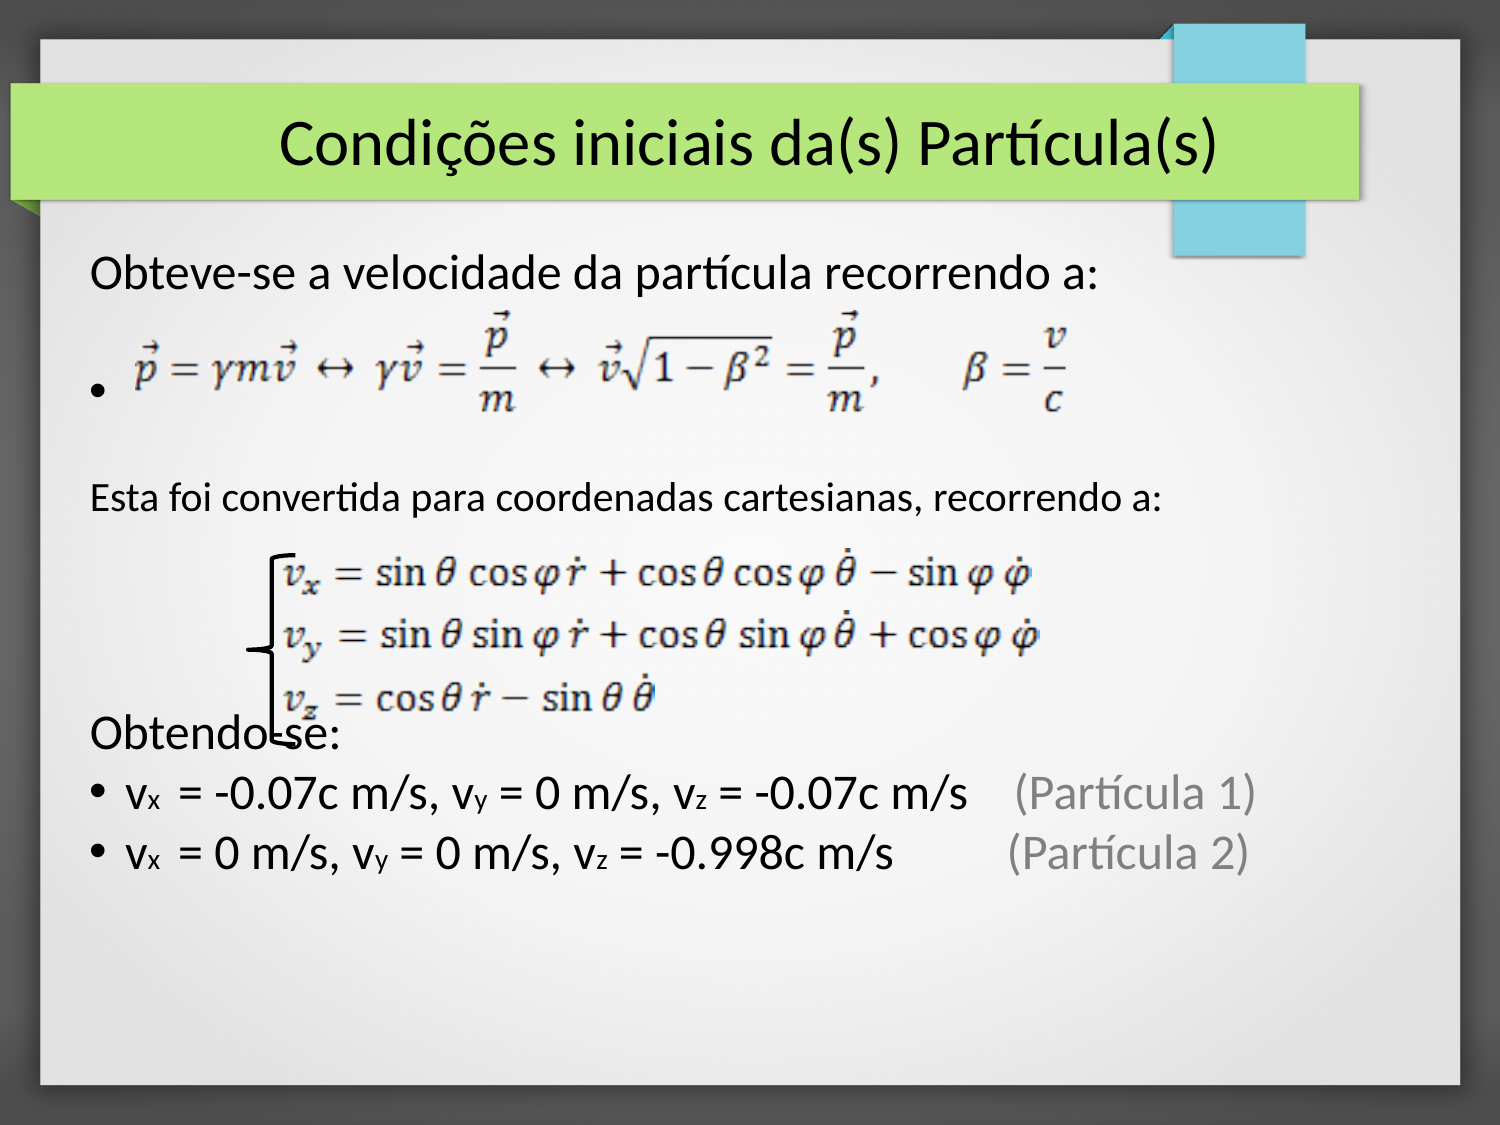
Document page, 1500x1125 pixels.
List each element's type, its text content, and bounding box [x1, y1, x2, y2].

picture [0, 0, 1500, 1125]
text_box Obteve-se a velocidade da partícula recorrendo a: Esta foi convertida para coordenadas cartesianas, recorrendo a: Obtendo-se: vx = -0.07c m/s, vy = 0 m/s, vz = -0.07c m/s (Partícula 1) vx = 0 m/s, vy = 0 m/s, vz = -0.998c m/s (Partícula 2) [75, 232, 1425, 1047]
text_box Condições iniciais da(s) Partícula(s) [75, 45, 1425, 232]
